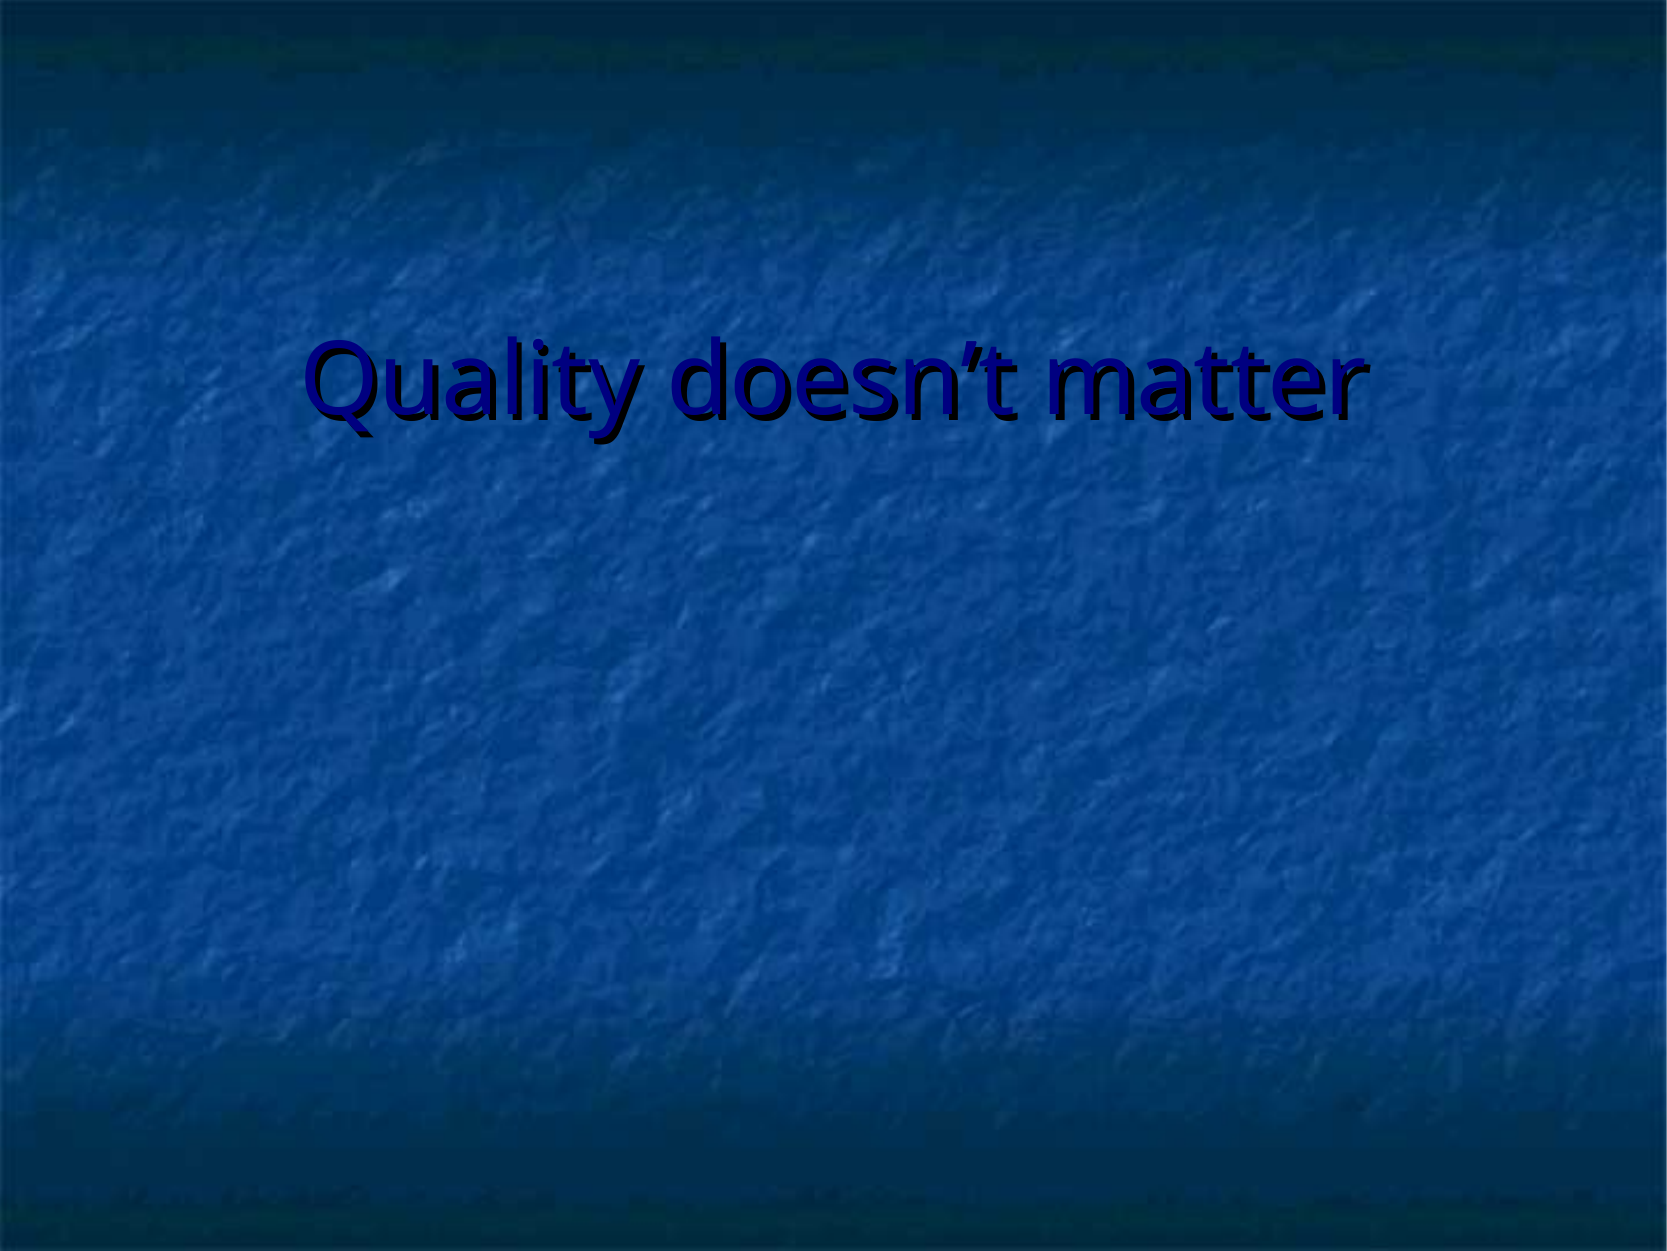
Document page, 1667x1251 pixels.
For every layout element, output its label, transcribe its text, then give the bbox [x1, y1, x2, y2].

title Quality doesn’t matter [125, 305, 1542, 640]
picture [0, 0, 1667, 1251]
